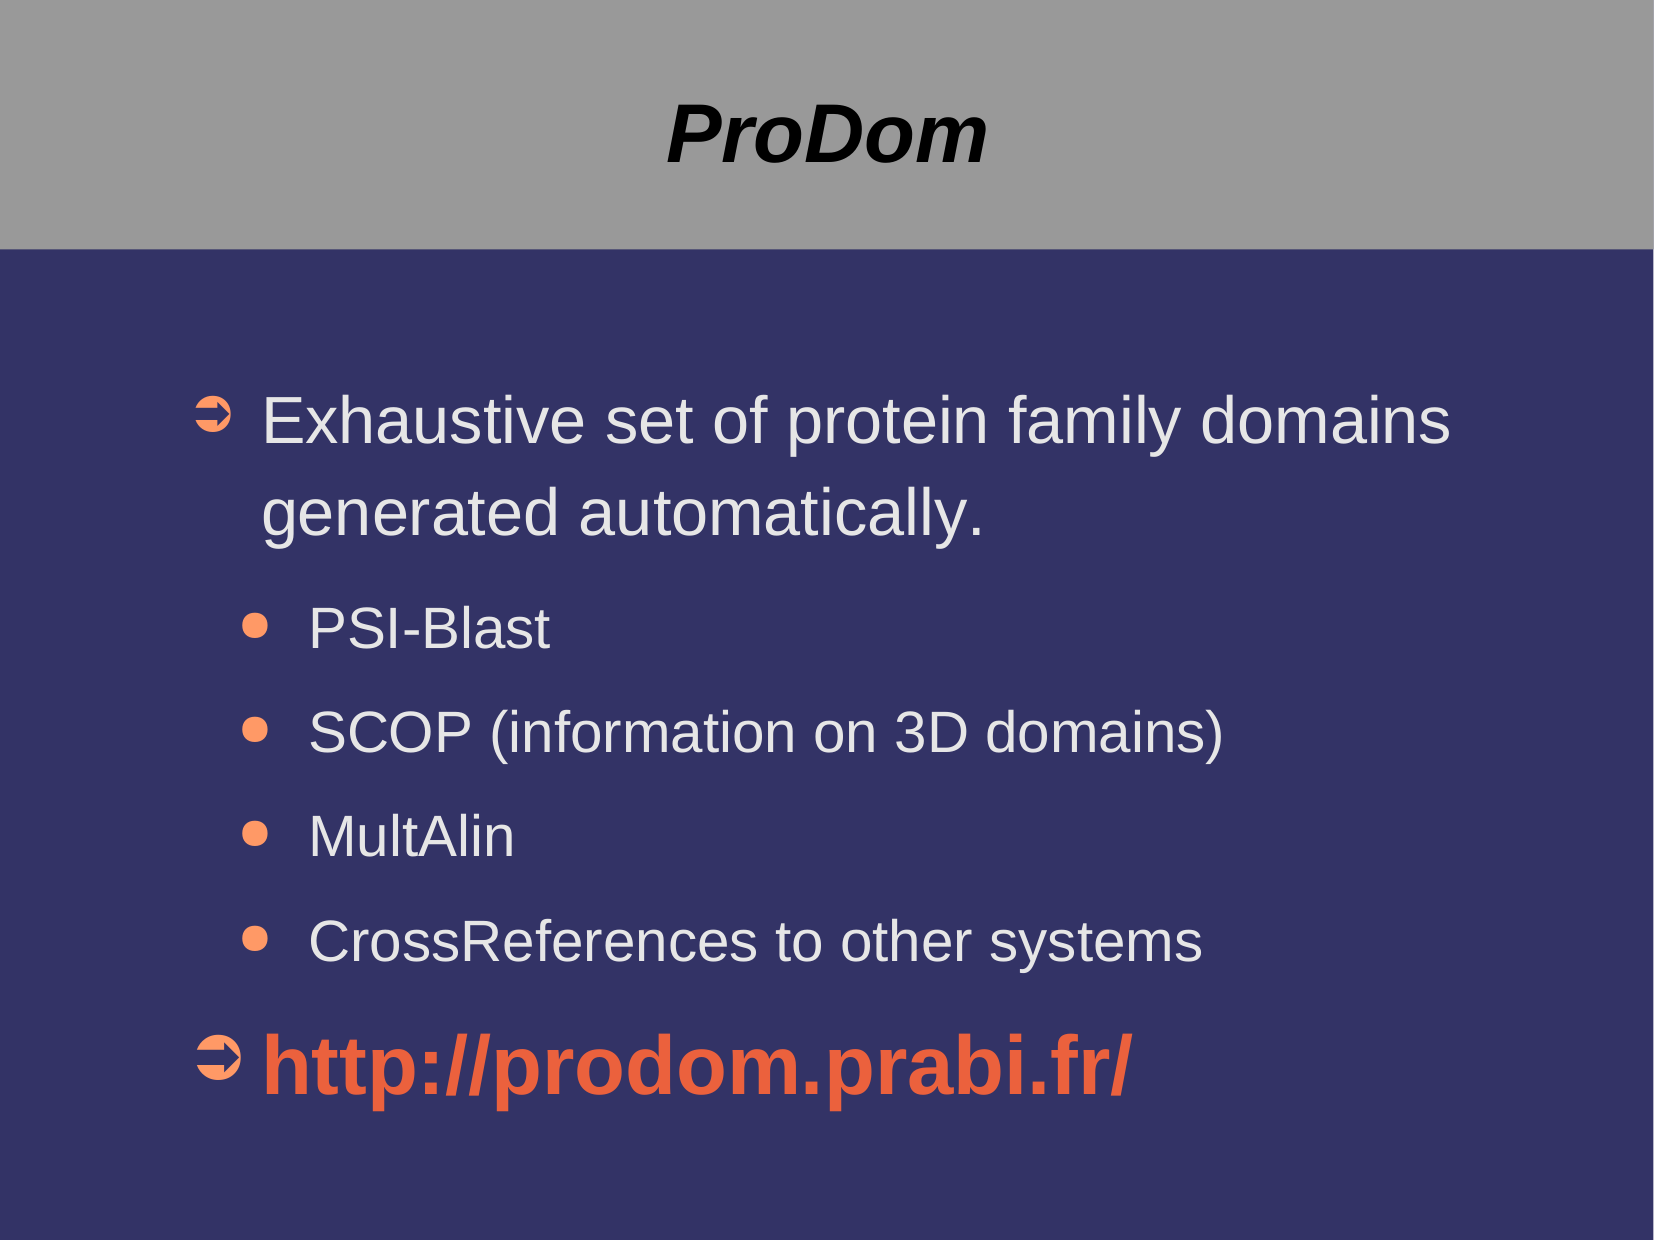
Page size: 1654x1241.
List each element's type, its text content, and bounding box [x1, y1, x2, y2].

list Exhaustive set of protein family domains generated automatically. PSI-Blast SCOP (information on 3D domains) MultAlin CrossReferences to other systems http://prodom.prabi.fr/ [178, 364, 1570, 1147]
title ProDom [121, 19, 1534, 227]
